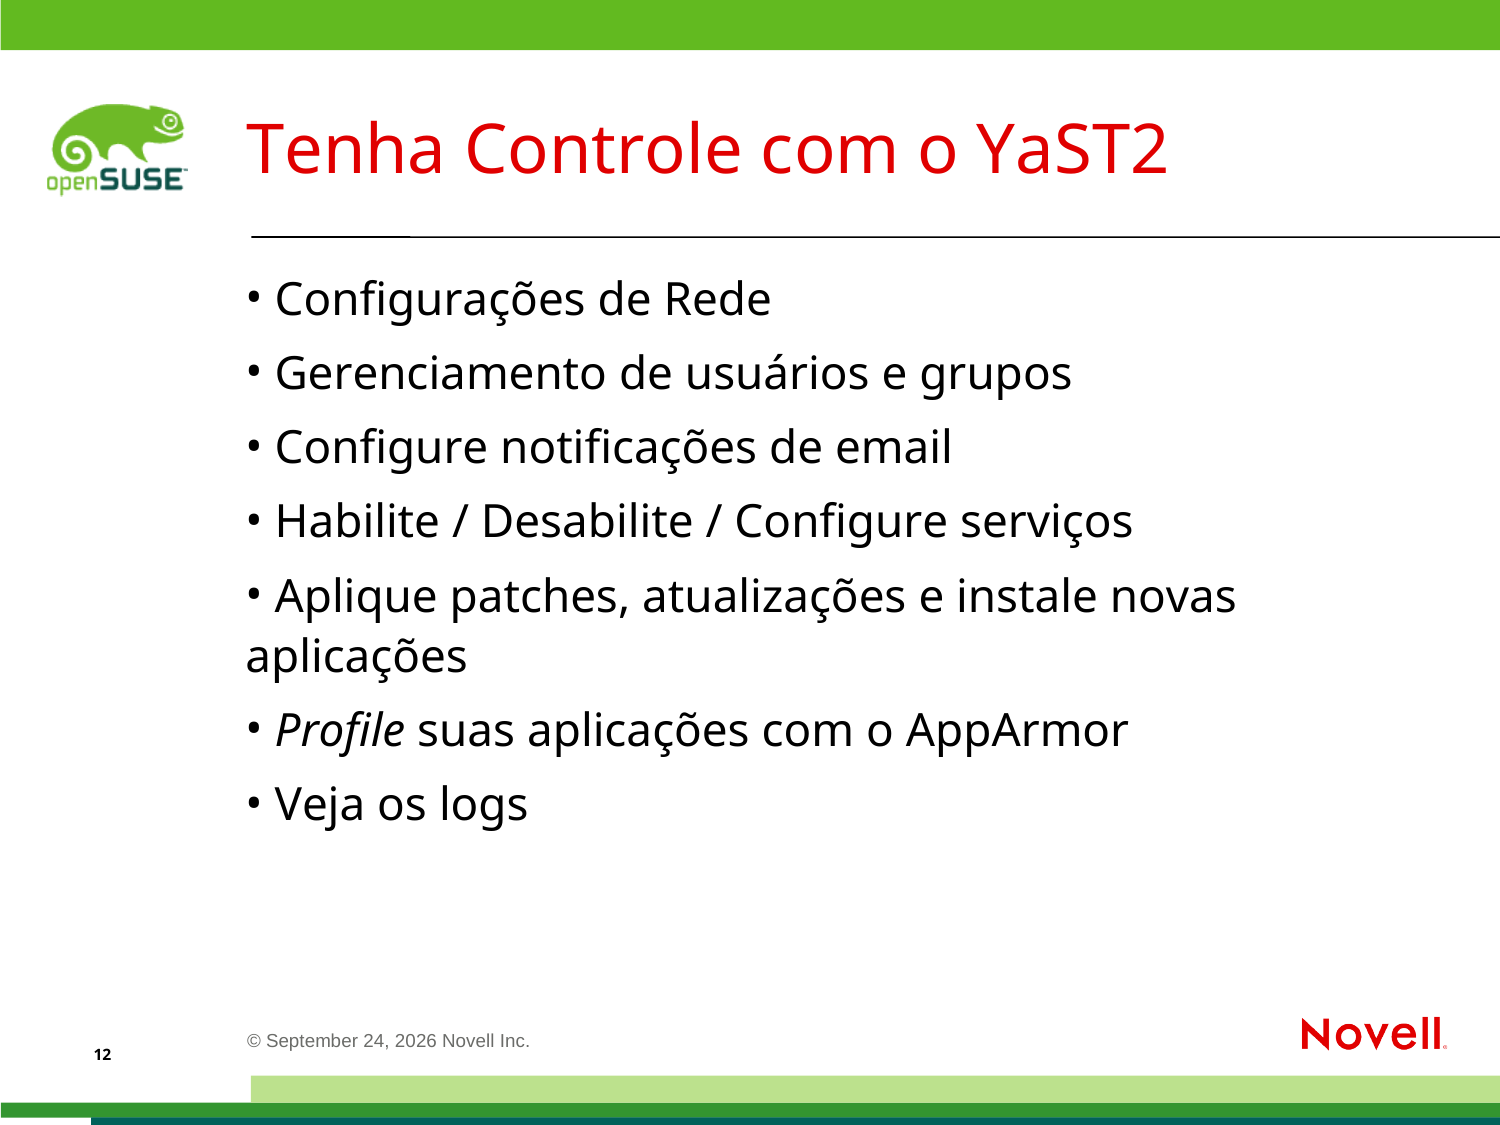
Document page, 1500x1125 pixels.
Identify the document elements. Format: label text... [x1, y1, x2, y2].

picture [47, 104, 188, 197]
picture [1295, 1011, 1453, 1056]
list Configurações de Rede Gerenciamento de usuários e grupos Configure notificações de email Habilite / Desabilite / Configure serviços Aplique patches, atualizações e instale novas aplicações Profile suas aplicações com o AppArmor Veja os logs [245, 267, 1458, 1010]
title Tenha Controle com o YaST2 [246, 68, 1409, 231]
